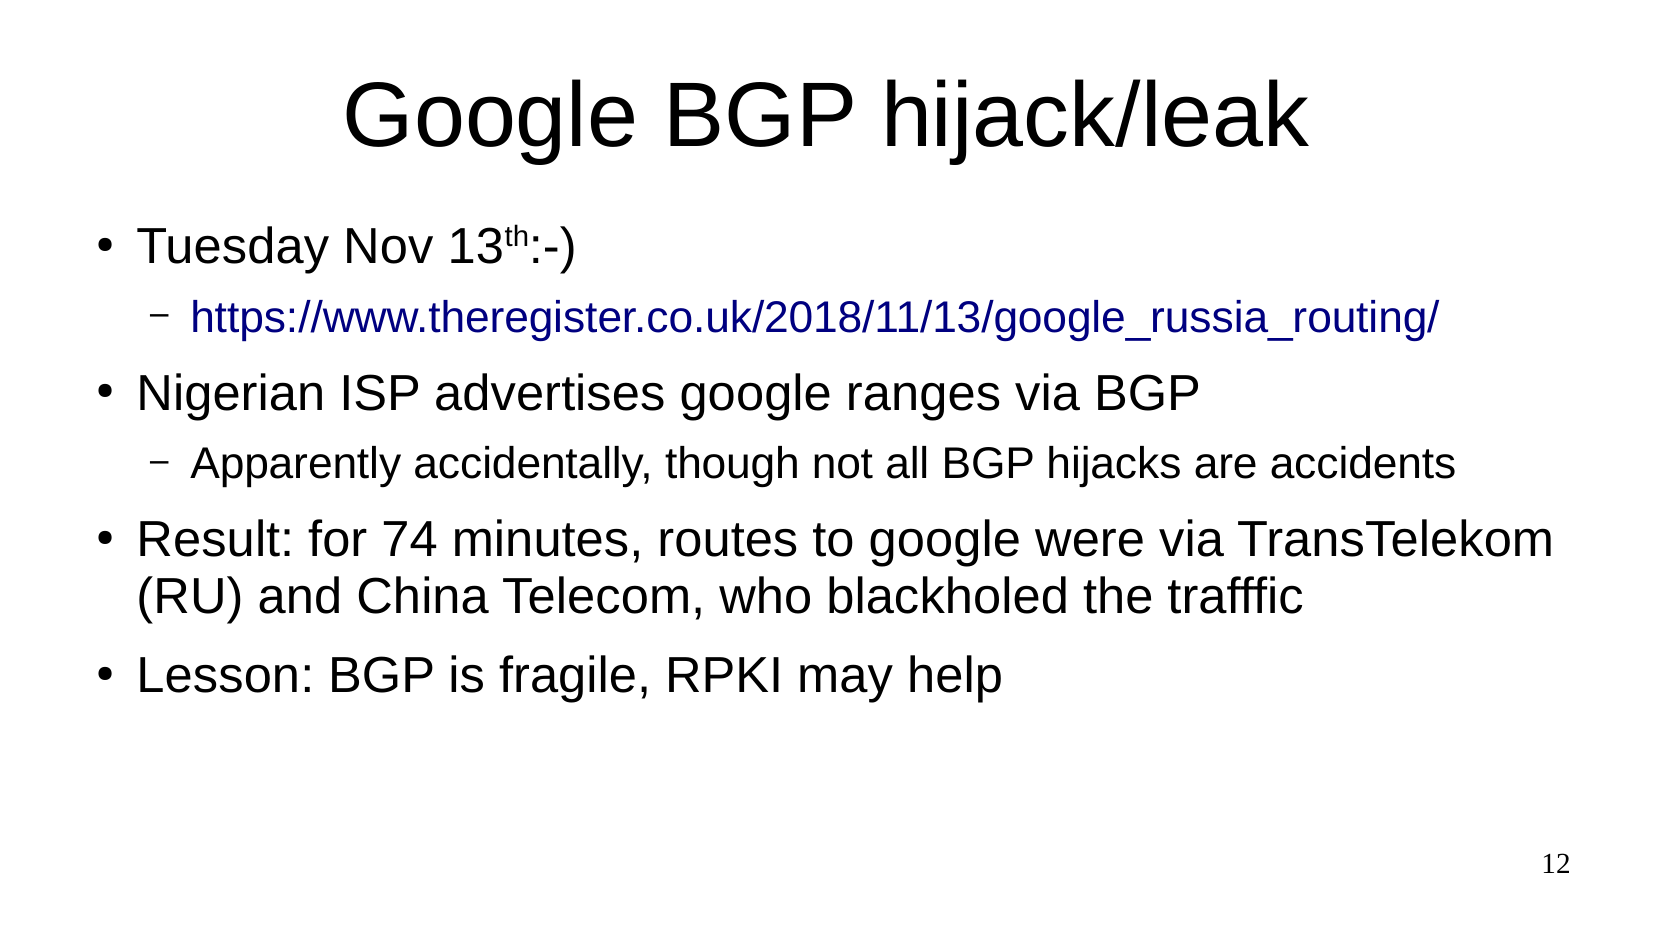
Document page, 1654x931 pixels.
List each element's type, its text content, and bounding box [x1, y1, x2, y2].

list Tuesday Nov 13th:-) https://www.theregister.co.uk/2018/11/13/google_russia_routing/ Nigerian ISP advertises google ranges via BGP Apparently accidentally, though not all BGP hijacks are accidents Result: for 74 minutes, routes to google were via TransTelekom (RU) and China Telecom, who blackholed the trafffic Lesson: BGP is fragile, RPKI may help [82, 217, 1571, 758]
title Google BGP hijack/leak [82, 37, 1571, 193]
